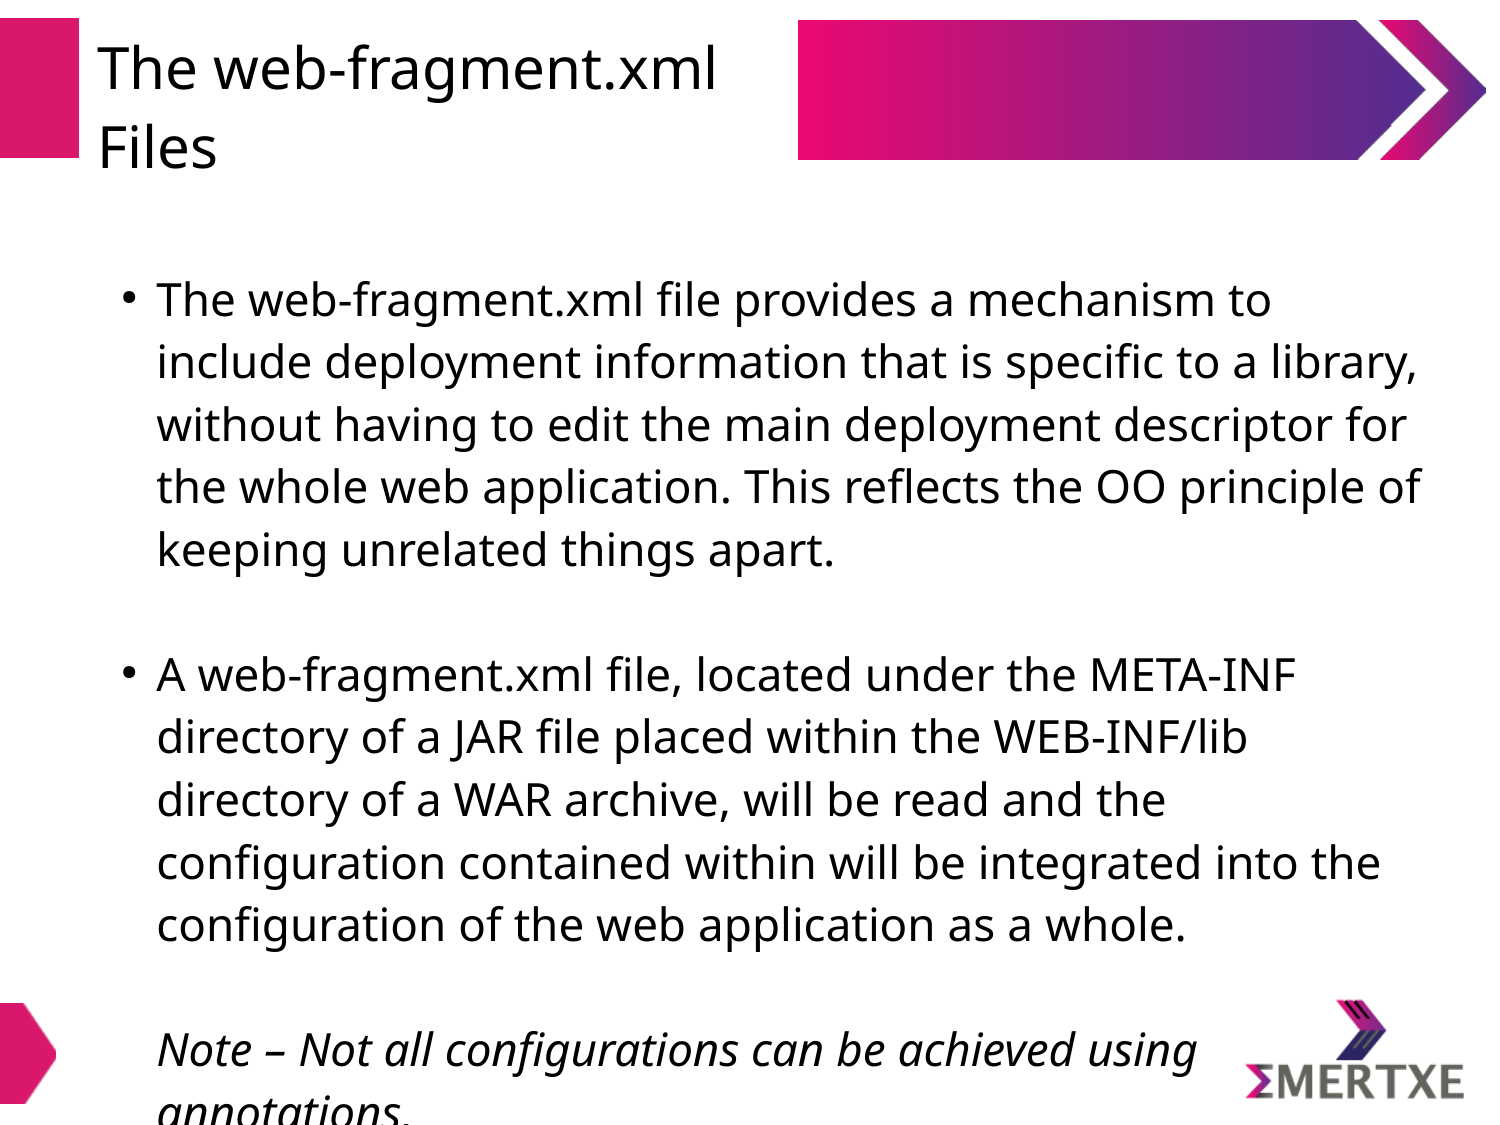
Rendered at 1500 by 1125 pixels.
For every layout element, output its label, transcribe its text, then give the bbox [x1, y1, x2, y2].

text_box The web-fragment.xml file provides a mechanism to include deployment information that is specific to a library, without having to edit the main deployment descriptor for the whole web application. This reflects the OO principle of keeping unrelated things apart. A web-fragment.xml file, located under the META-INF directory of a JAR file placed within the WEB-INF/lib directory of a WAR archive, will be read and the configuration contained within will be integrated into the configuration of the web application as a whole. Note – Not all configurations can be achieved using annotations. [106, 259, 1441, 1024]
picture [798, 20, 1486, 160]
picture [1245, 996, 1465, 1099]
text_box The web-fragment.xml Files [82, 20, 745, 171]
